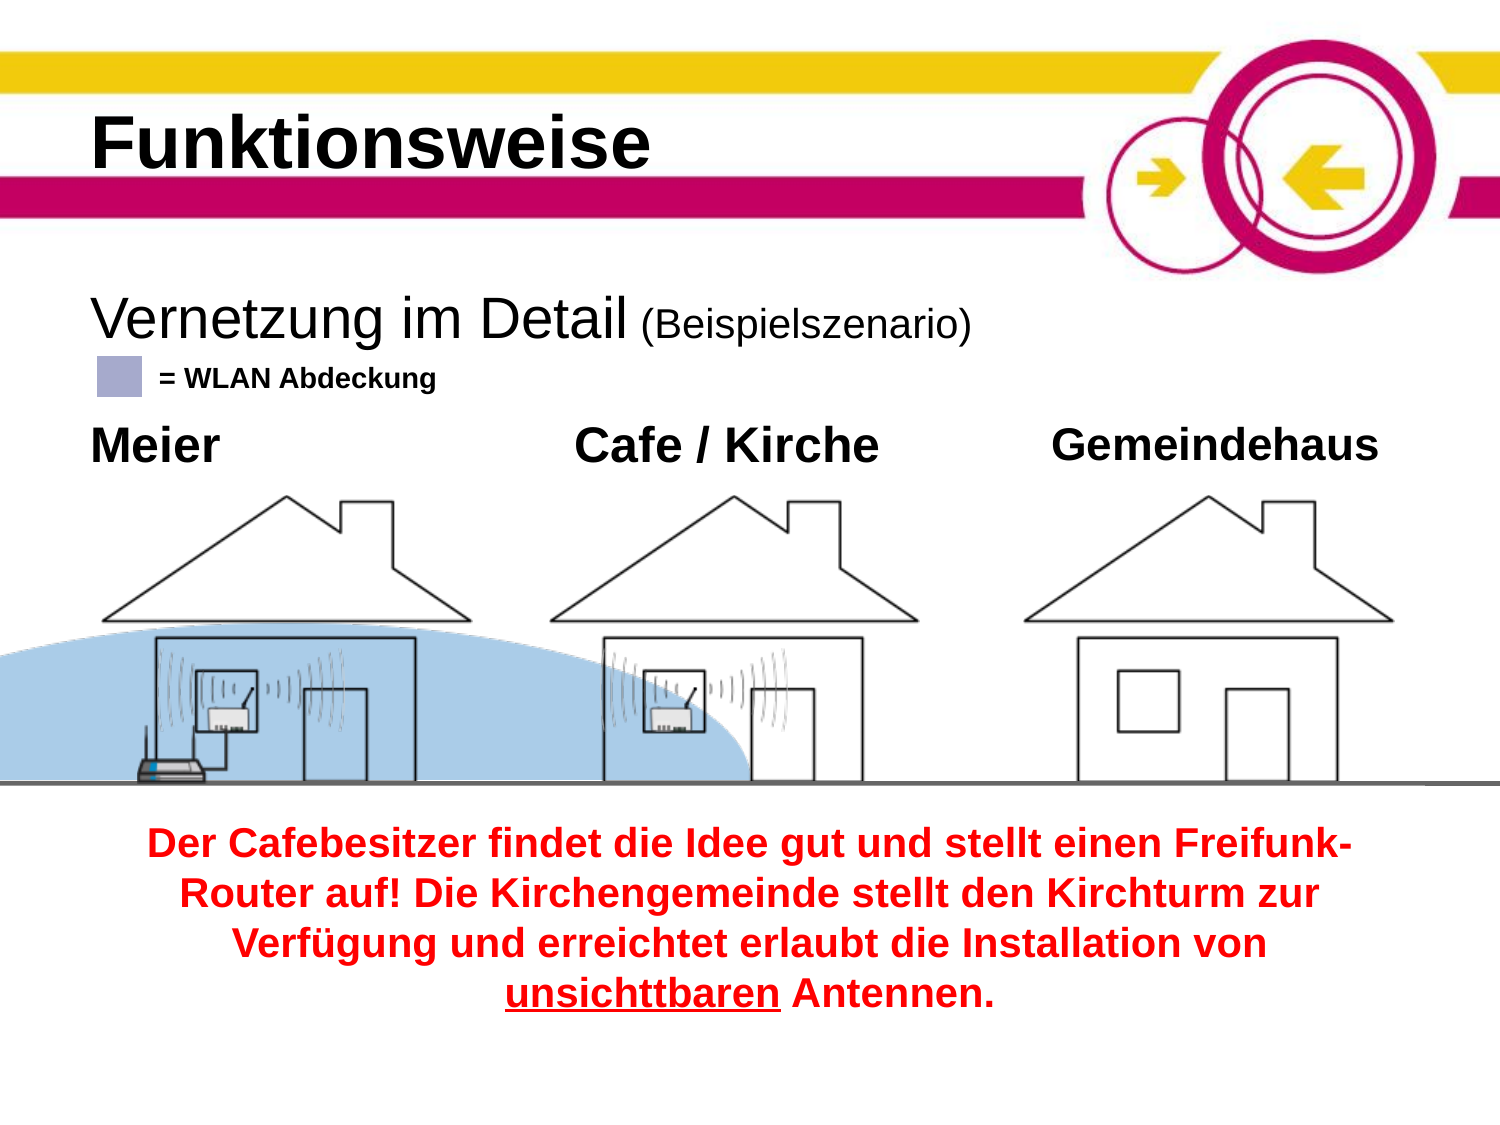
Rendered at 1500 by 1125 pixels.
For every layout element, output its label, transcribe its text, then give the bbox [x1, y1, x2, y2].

text_box Meier [75, 397, 383, 485]
picture [0, 495, 920, 784]
text_box Der Cafebesitzer findet die Idee gut und stellt einen Freifunk-Router auf! Die Kirchengemeinde stellt den Kirchturm zur Verfügung und erreichtet erlaubt die Installation von unsichttbaren Antennen. [75, 800, 1425, 913]
text_box Gemeindehaus [1036, 397, 1406, 485]
picture [1023, 495, 1395, 781]
text_box Cafe / Kirche [559, 397, 957, 485]
text_box [97, 356, 142, 397]
text_box = WLAN Abdeckung [144, 333, 636, 420]
text_box Funktionsweise [75, 11, 1425, 200]
text_box Vernetzung im Detail (Beispielszenario) [75, 252, 1425, 365]
